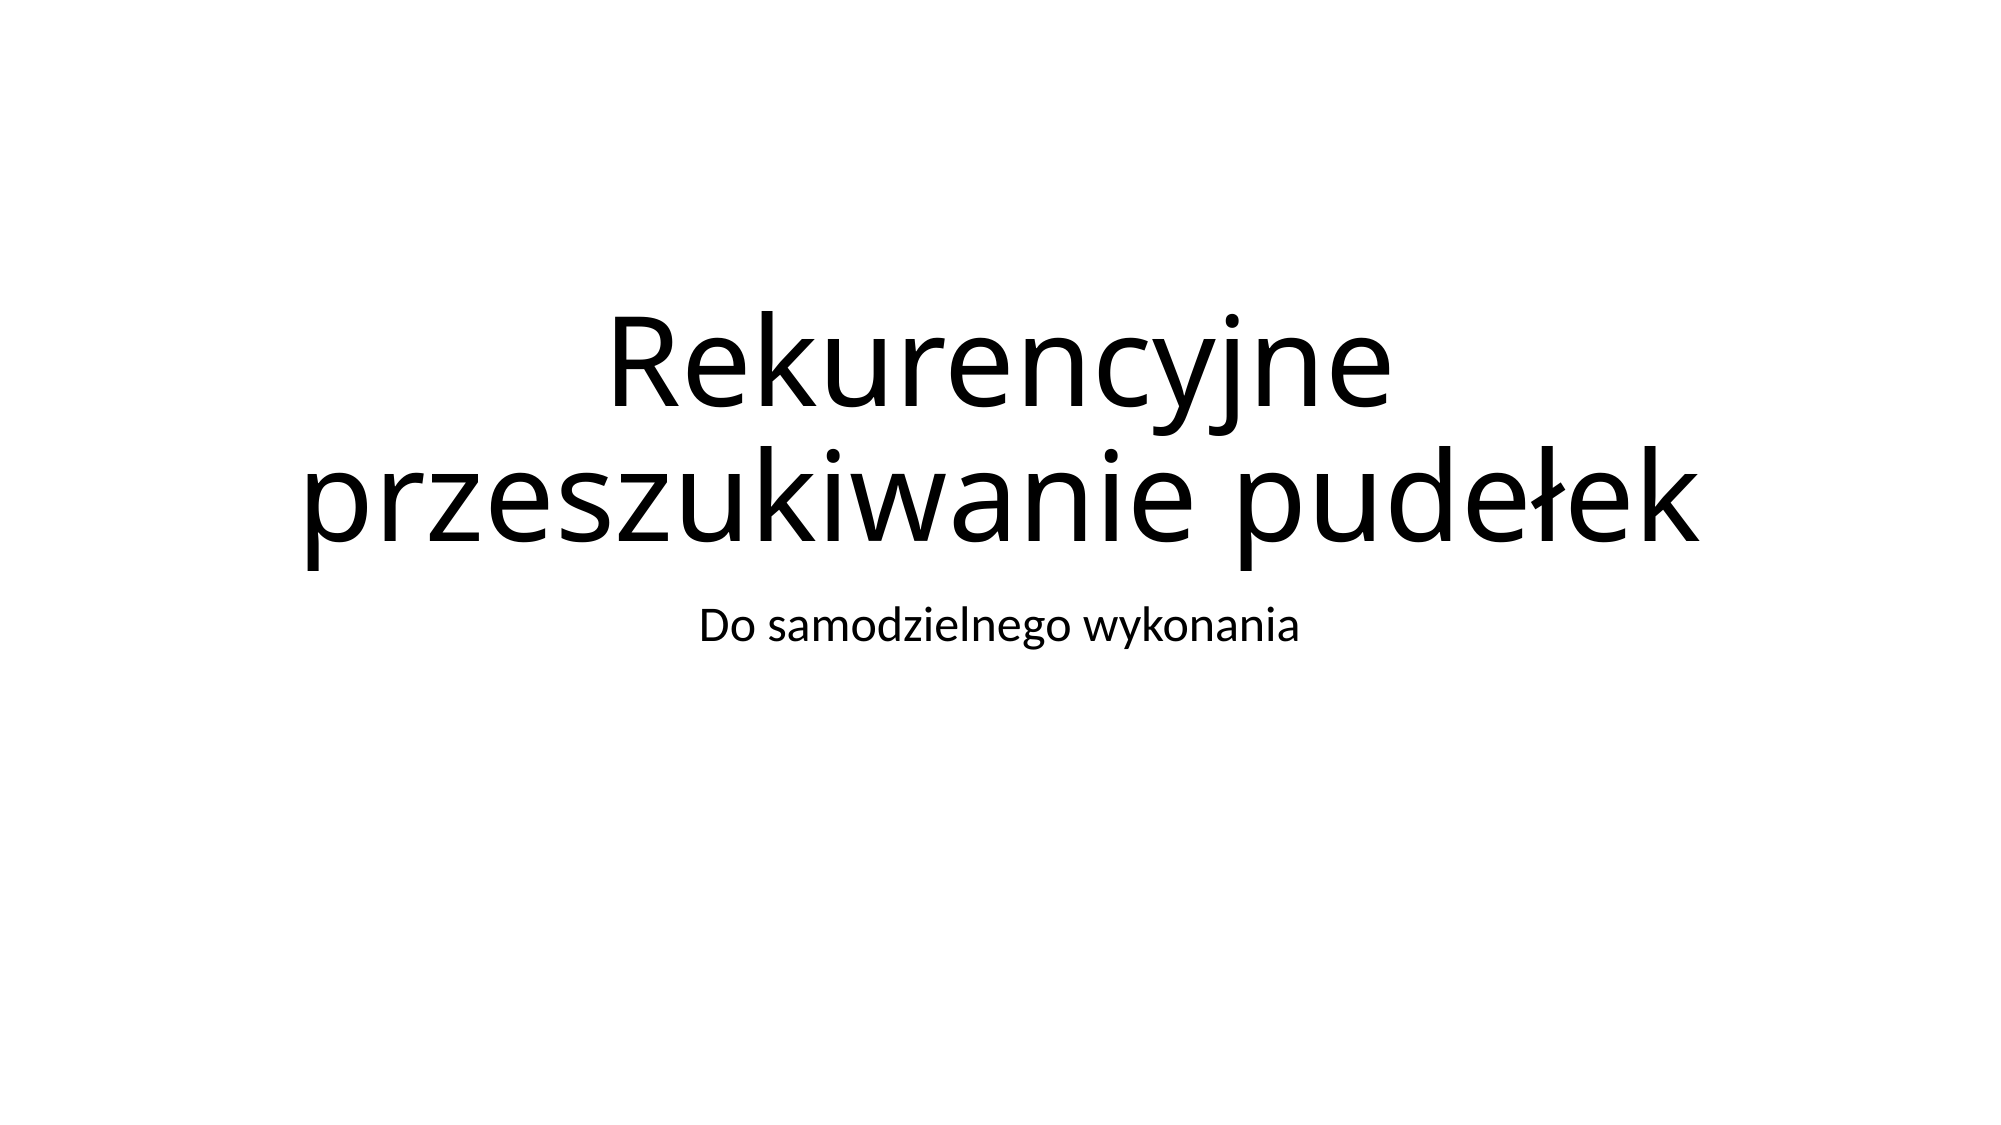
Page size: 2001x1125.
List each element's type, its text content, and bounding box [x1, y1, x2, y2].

subtitle Do samodzielnego wykonania [249, 590, 1750, 863]
title Rekurencyjne przeszukiwanie pudełek [249, 184, 1750, 576]
